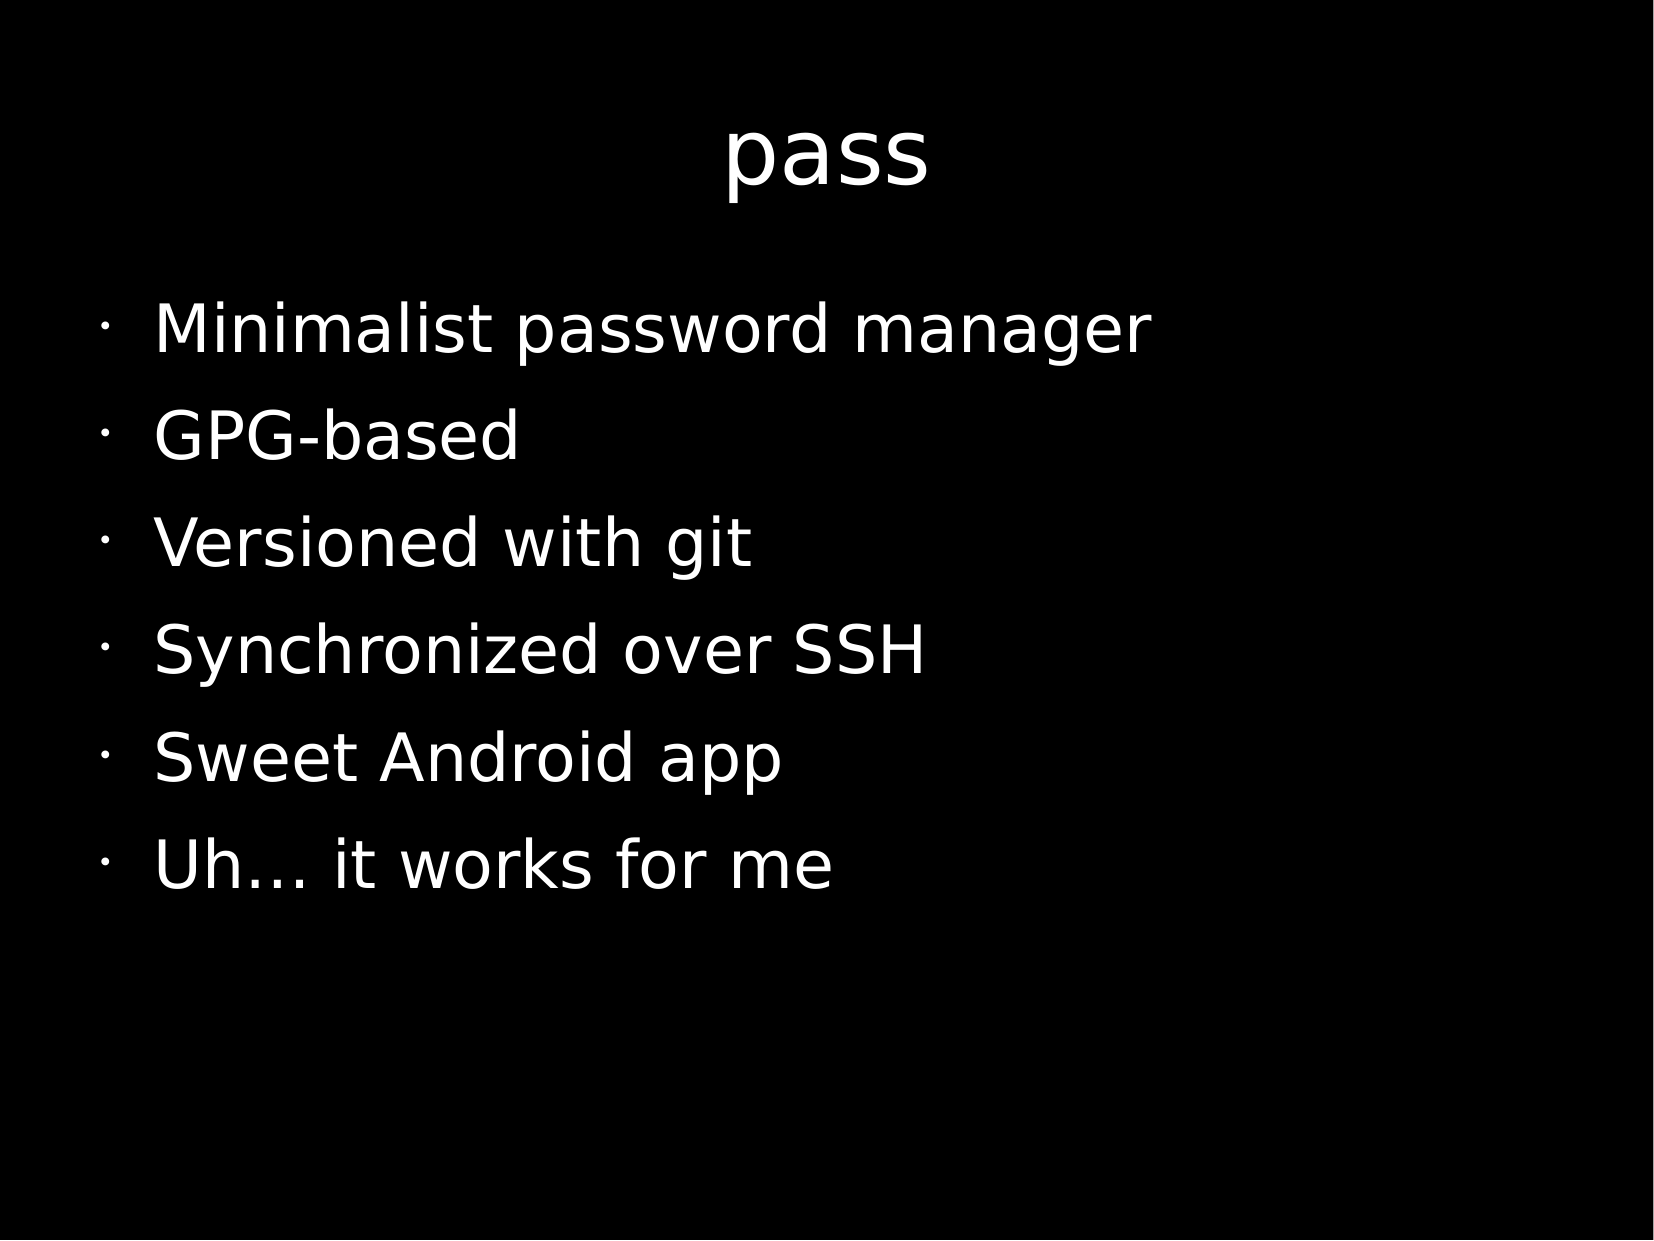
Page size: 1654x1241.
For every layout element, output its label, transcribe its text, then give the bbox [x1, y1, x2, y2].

list Minimalist password manager GPG-based Versioned with git Synchronized over SSH Sweet Android app Uh… it works for me [82, 290, 1571, 1010]
title pass [82, 49, 1571, 257]
